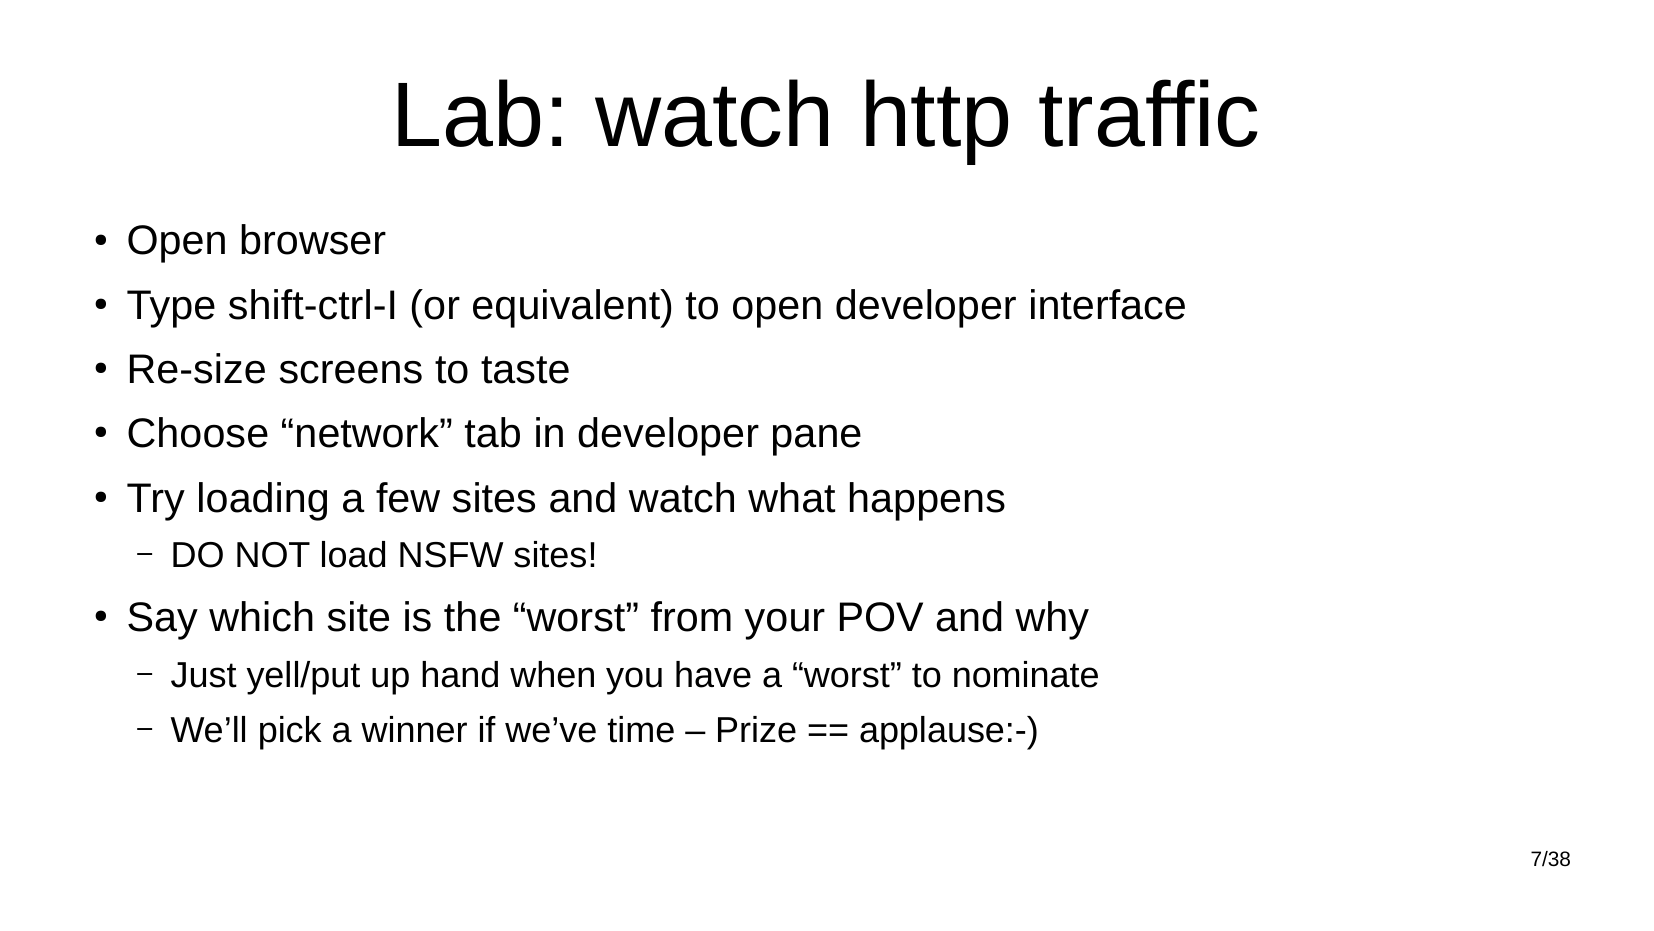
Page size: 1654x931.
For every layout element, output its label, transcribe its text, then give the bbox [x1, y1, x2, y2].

list Open browser Type shift-ctrl-I (or equivalent) to open developer interface Re-size screens to taste Choose “network” tab in developer pane Try loading a few sites and watch what happens DO NOT load NSFW sites! Say which site is the “worst” from your POV and why Just yell/put up hand when you have a “worst” to nominate We’ll pick a winner if we’ve time – Prize == applause:-) [82, 217, 1571, 758]
title Lab: watch http traffic [82, 37, 1571, 193]
